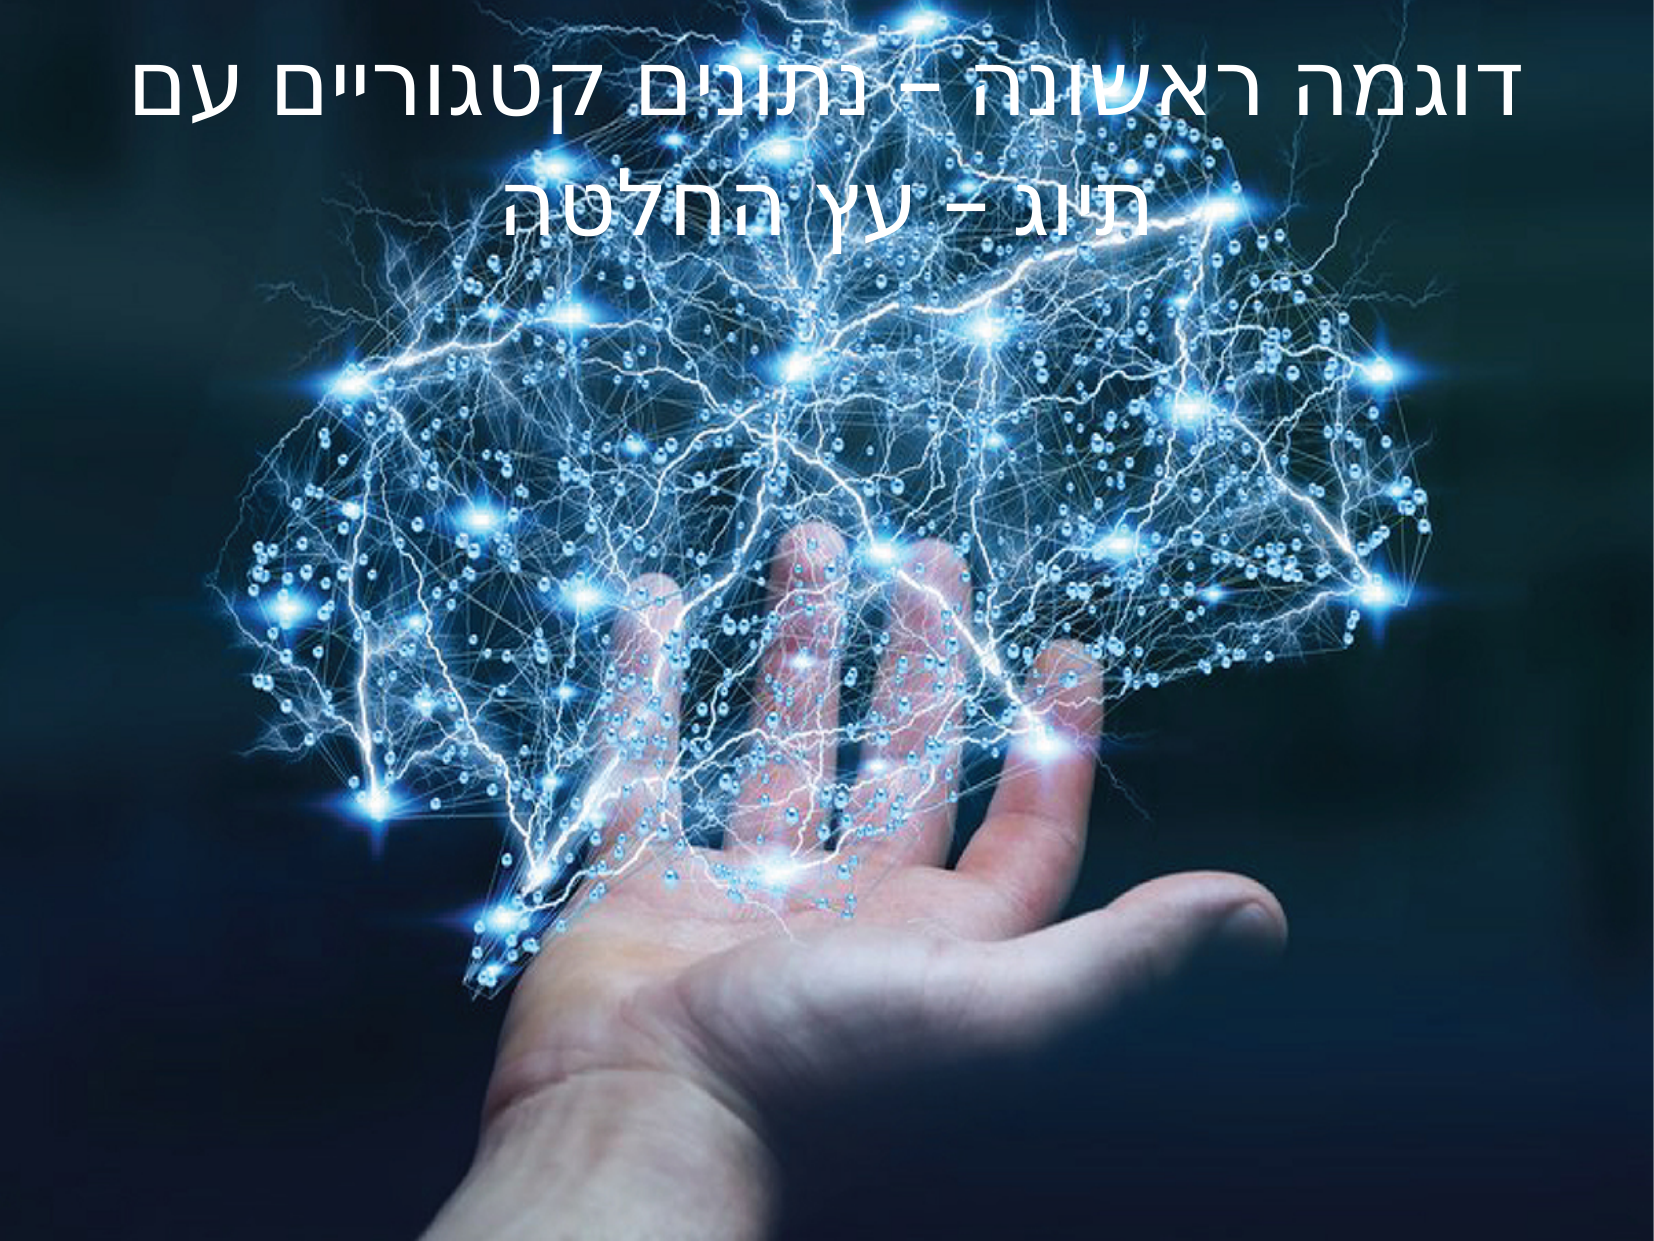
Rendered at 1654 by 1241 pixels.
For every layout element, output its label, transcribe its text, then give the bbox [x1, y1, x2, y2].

picture [0, 0, 1654, 1241]
title דוגמה ראשונה – נתונים קטגוריים עם תיוג – עץ החלטה [82, 49, 1571, 257]
